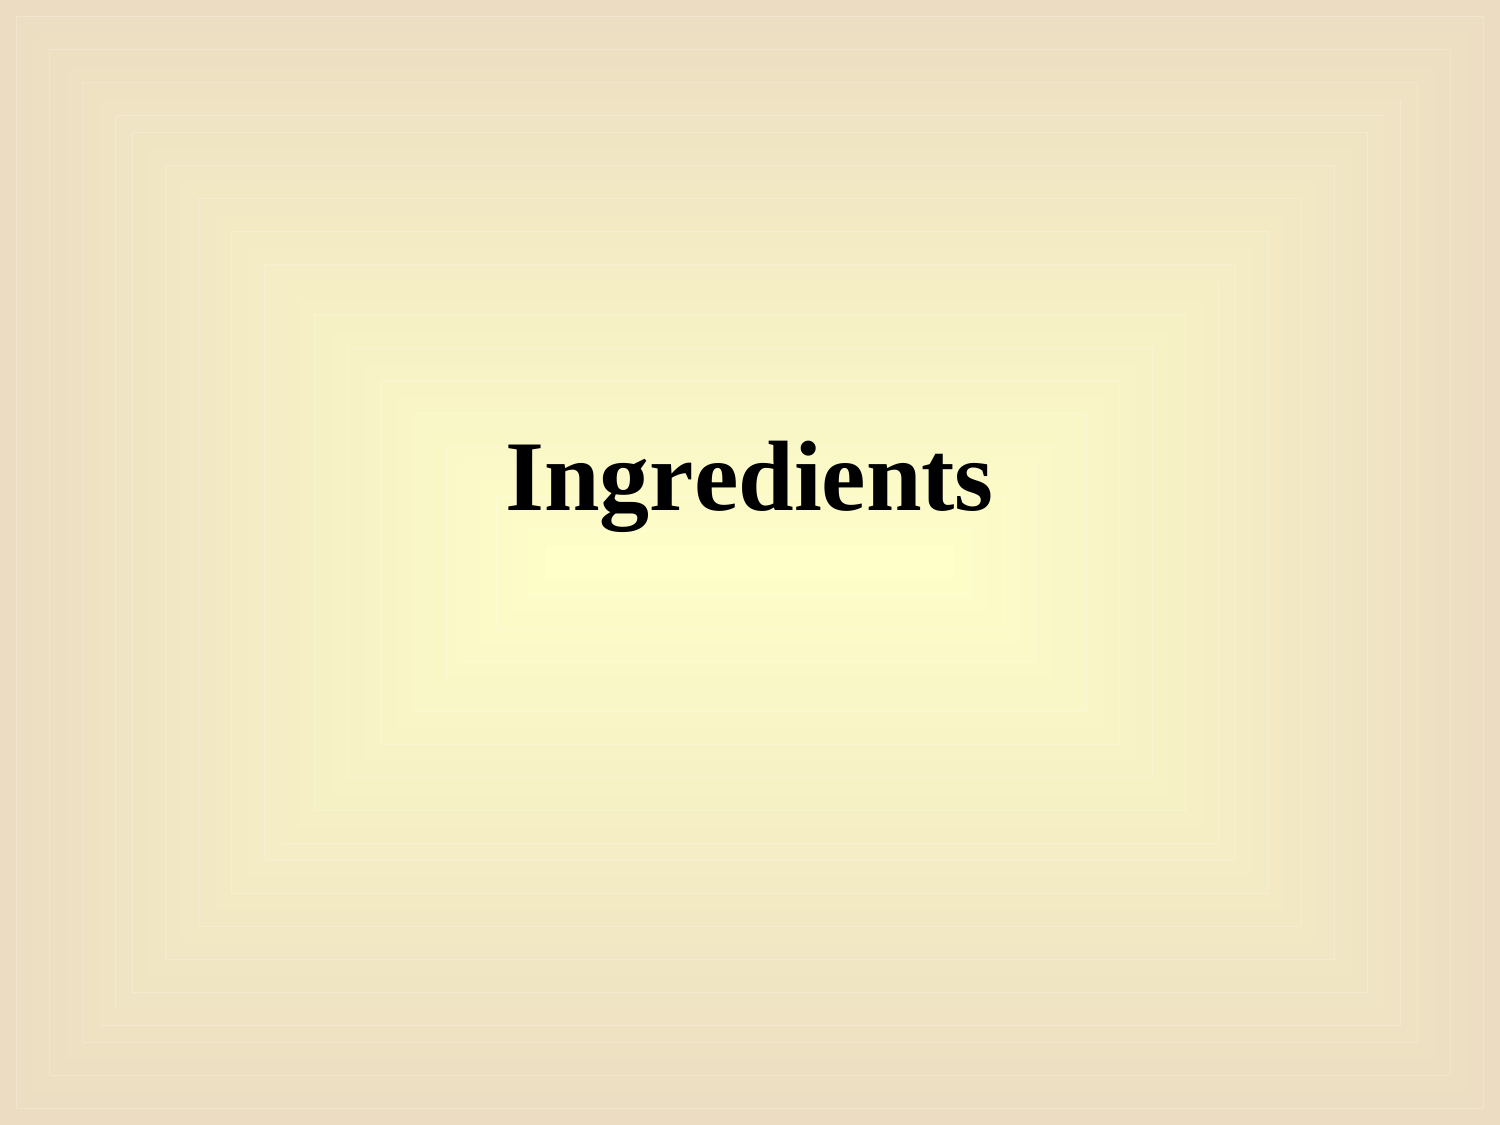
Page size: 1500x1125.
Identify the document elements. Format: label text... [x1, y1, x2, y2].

title Ingredients [112, 349, 1388, 591]
